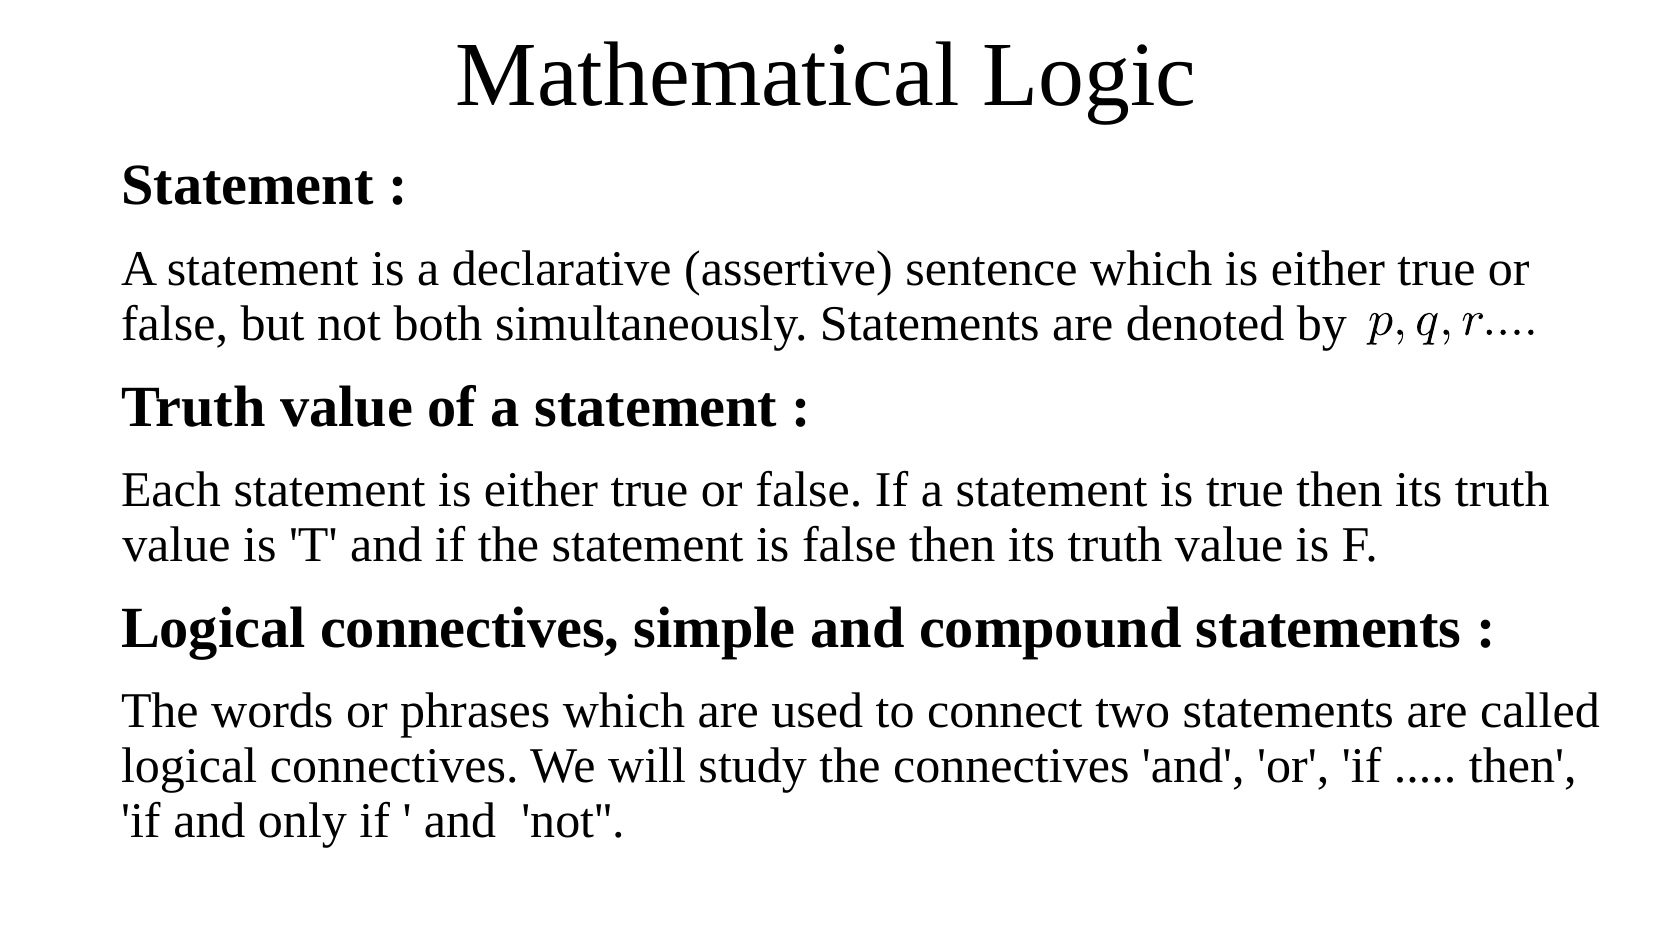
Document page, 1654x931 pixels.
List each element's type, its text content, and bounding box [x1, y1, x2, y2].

text_box [1366, 312, 1534, 345]
subtitle Statement : A statement is a declarative (assertive) sentence which is either true or false, but not both simultaneously. Statements are denoted by Truth value of a statement : Each statement is either true or false. If a statement is true then its truth value is 'T' and if the statement is false then its truth value is F. Logical connectives, simple and compound statements : The words or phrases which are used to connect two statements are called logical connectives. We will study the connectives 'and', 'or', 'if ..... then', 'if and only if ' and 'not''. [47, 129, 1607, 904]
title Mathematical Logic [82, 23, 1571, 125]
